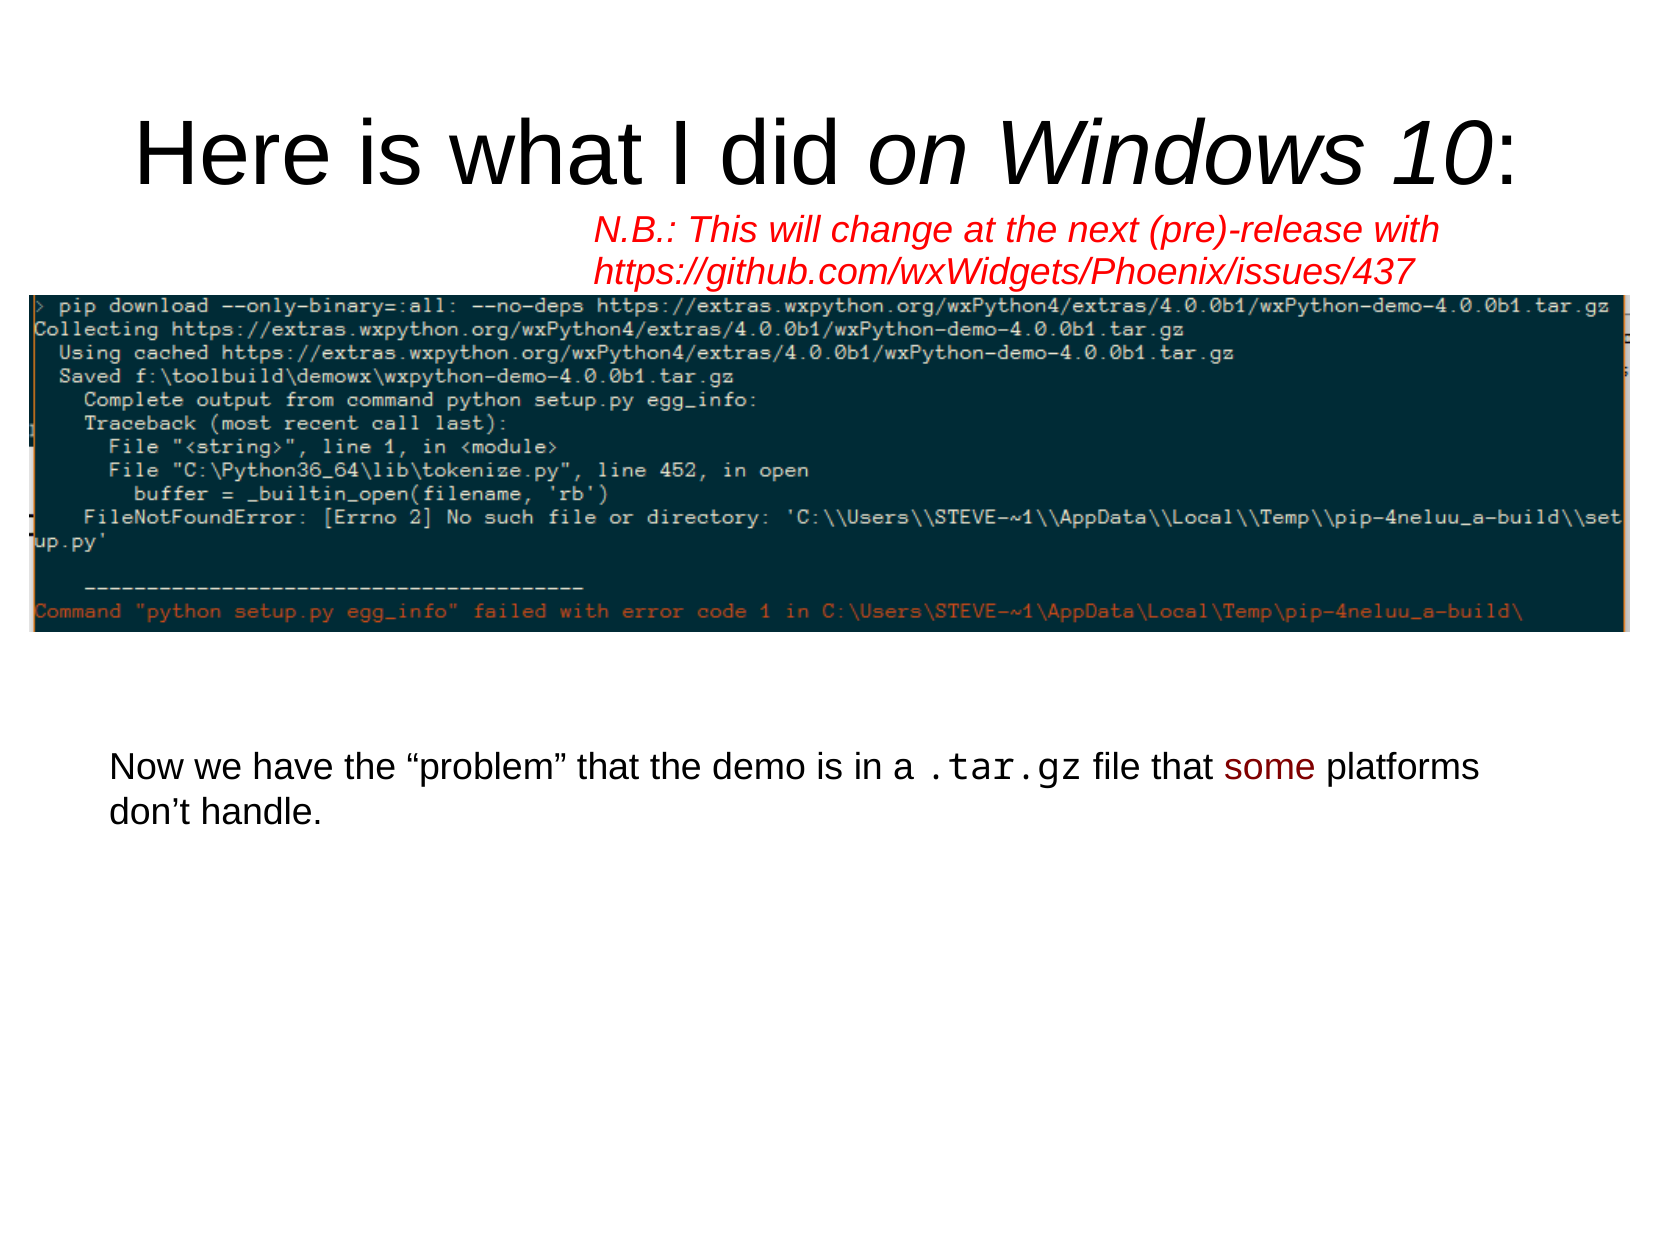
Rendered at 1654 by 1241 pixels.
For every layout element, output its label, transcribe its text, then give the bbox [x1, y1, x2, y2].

picture [272, 514, 283, 523]
picture [1035, 322, 1046, 335]
picture [372, 420, 396, 429]
picture [272, 369, 283, 382]
picture [1038, 510, 1046, 526]
picture [334, 463, 358, 476]
picture [525, 439, 532, 453]
picture [822, 604, 834, 617]
picture [1222, 604, 1234, 617]
picture [1399, 609, 1409, 617]
picture [85, 416, 96, 429]
picture [1260, 510, 1271, 523]
picture [560, 369, 571, 382]
picture [84, 326, 108, 335]
picture [137, 369, 146, 382]
picture [110, 463, 120, 476]
picture [673, 514, 683, 523]
picture [212, 414, 218, 432]
picture [125, 467, 131, 476]
picture [398, 463, 408, 476]
picture [561, 303, 578, 316]
picture [912, 510, 921, 526]
picture [448, 510, 471, 523]
picture [647, 510, 658, 523]
picture [824, 322, 833, 338]
picture [310, 608, 333, 622]
picture [735, 322, 746, 335]
picture [1085, 345, 1096, 359]
picture [612, 467, 619, 476]
picture [724, 322, 733, 338]
picture [375, 369, 384, 385]
picture [260, 486, 283, 500]
picture [261, 322, 270, 338]
picture [711, 397, 721, 406]
picture [725, 467, 732, 476]
picture [448, 397, 458, 410]
picture [550, 442, 557, 453]
picture [748, 514, 758, 528]
picture [697, 326, 709, 335]
picture [172, 298, 208, 312]
picture [498, 467, 521, 476]
picture [198, 444, 208, 453]
picture [109, 416, 196, 429]
picture [1124, 510, 1146, 523]
picture [184, 491, 196, 500]
picture [286, 420, 295, 429]
picture [360, 303, 383, 316]
picture [710, 345, 734, 359]
picture [400, 608, 406, 617]
picture [348, 444, 371, 453]
picture [1200, 604, 1207, 617]
picture [222, 444, 233, 453]
picture [697, 350, 709, 359]
picture [1185, 350, 1196, 359]
picture [660, 463, 684, 476]
picture [348, 514, 358, 523]
picture [647, 608, 658, 617]
picture [1300, 608, 1307, 617]
picture [434, 608, 446, 617]
picture [462, 442, 469, 453]
picture [237, 444, 244, 453]
picture [484, 608, 496, 617]
picture [197, 491, 208, 500]
picture [1174, 326, 1184, 335]
picture [287, 369, 296, 385]
picture [160, 392, 169, 404]
picture [135, 486, 158, 500]
picture [234, 608, 258, 617]
picture [611, 345, 633, 363]
picture [735, 350, 746, 359]
picture [1487, 604, 1494, 617]
picture [110, 439, 120, 453]
picture [410, 350, 433, 359]
picture [1238, 510, 1246, 526]
picture [248, 345, 283, 363]
picture [1111, 322, 1121, 335]
picture [261, 604, 296, 622]
picture [60, 303, 71, 316]
picture [610, 369, 634, 382]
picture [472, 326, 483, 335]
picture [173, 369, 183, 382]
picture [725, 392, 734, 406]
picture [447, 420, 458, 429]
picture [1436, 514, 1446, 523]
picture [686, 345, 696, 362]
picture [360, 326, 383, 335]
picture [287, 392, 308, 406]
picture [885, 345, 1071, 363]
picture [248, 444, 271, 457]
picture [785, 322, 809, 335]
picture [73, 538, 96, 552]
picture [184, 373, 208, 382]
picture [437, 416, 444, 429]
picture [310, 326, 321, 335]
picture [874, 345, 883, 362]
picture [1425, 510, 1432, 523]
picture [162, 369, 171, 385]
picture [297, 298, 321, 312]
picture [1526, 514, 1532, 523]
picture [375, 463, 381, 476]
picture [1224, 350, 1234, 359]
picture [547, 467, 558, 481]
picture [611, 397, 633, 410]
picture [348, 416, 358, 429]
picture [485, 326, 496, 335]
picture [197, 392, 271, 410]
picture [198, 322, 233, 340]
picture [810, 345, 821, 359]
picture [761, 604, 769, 617]
picture [550, 510, 558, 523]
picture [326, 508, 332, 528]
picture [122, 510, 158, 523]
picture [636, 345, 683, 359]
picture [536, 322, 558, 335]
picture [125, 326, 131, 335]
picture [223, 369, 246, 382]
picture [322, 326, 333, 335]
picture [1548, 510, 1559, 523]
picture [861, 604, 908, 617]
picture [372, 350, 383, 359]
picture [1585, 303, 1609, 316]
picture [425, 444, 431, 453]
picture [162, 298, 169, 312]
picture [410, 303, 421, 312]
picture [187, 442, 194, 453]
picture [425, 298, 431, 312]
picture [1560, 303, 1571, 312]
picture [410, 608, 421, 617]
picture [109, 298, 158, 312]
picture [1386, 608, 1396, 617]
picture [362, 463, 371, 479]
picture [486, 369, 546, 382]
picture [1575, 510, 1609, 526]
picture [559, 608, 571, 617]
picture [1361, 514, 1371, 528]
picture [522, 326, 533, 335]
picture [798, 608, 809, 617]
picture [486, 510, 533, 523]
picture [835, 326, 846, 335]
picture [411, 373, 421, 387]
picture [1060, 322, 1084, 335]
picture [622, 608, 645, 617]
picture [335, 345, 358, 359]
picture [173, 322, 183, 335]
picture [385, 439, 394, 453]
picture [360, 350, 371, 359]
picture [75, 303, 81, 312]
picture [412, 463, 421, 479]
picture [1422, 608, 1446, 617]
picture [287, 491, 294, 500]
picture [147, 444, 158, 453]
picture [134, 345, 208, 359]
picture [1036, 604, 1109, 622]
picture [275, 298, 281, 312]
picture [385, 373, 408, 382]
picture [325, 491, 331, 500]
picture [512, 604, 519, 617]
picture [336, 326, 346, 335]
picture [346, 608, 396, 622]
picture [286, 322, 308, 335]
picture [1612, 510, 1621, 523]
picture [522, 350, 533, 359]
picture [461, 420, 471, 429]
picture [760, 322, 771, 335]
picture [924, 604, 996, 620]
picture [125, 444, 131, 453]
picture [137, 392, 144, 406]
picture [672, 373, 696, 382]
picture [1161, 345, 1184, 359]
picture [359, 491, 408, 504]
picture [925, 510, 996, 526]
picture [1449, 514, 1459, 523]
picture [1375, 604, 1382, 617]
picture [186, 322, 196, 335]
picture [747, 350, 771, 359]
picture [1325, 510, 1346, 528]
picture [1136, 604, 1146, 620]
picture [436, 345, 508, 363]
picture [425, 486, 433, 500]
picture [373, 514, 396, 523]
picture [261, 416, 271, 429]
picture [849, 604, 859, 620]
picture [311, 345, 321, 362]
picture [998, 610, 1021, 614]
picture [425, 508, 430, 528]
picture [685, 326, 696, 335]
picture [786, 345, 796, 359]
picture [560, 392, 583, 406]
picture [272, 326, 283, 335]
picture [298, 345, 308, 362]
picture [587, 604, 608, 617]
picture [848, 510, 896, 523]
picture [161, 510, 183, 523]
picture [437, 298, 444, 312]
picture [300, 463, 321, 476]
title Here is what I did on Windows 10: [82, 49, 1571, 257]
picture [411, 392, 433, 406]
picture [1476, 608, 1482, 617]
picture [848, 322, 871, 335]
picture [137, 439, 144, 453]
picture [909, 608, 921, 617]
picture [222, 420, 258, 429]
picture [137, 463, 144, 476]
picture [788, 608, 794, 617]
picture [410, 510, 421, 523]
picture [473, 416, 483, 429]
picture [75, 322, 81, 335]
picture [248, 514, 258, 523]
picture [575, 608, 581, 617]
picture [297, 369, 358, 382]
picture [1497, 604, 1509, 617]
picture [735, 514, 746, 523]
picture [1050, 510, 1059, 526]
picture [497, 326, 508, 340]
picture [860, 345, 869, 359]
picture [212, 369, 219, 382]
picture [309, 397, 333, 406]
picture [999, 516, 1021, 520]
picture [249, 322, 258, 338]
picture [573, 345, 608, 359]
picture [735, 397, 746, 406]
picture [100, 514, 106, 523]
picture [560, 486, 583, 500]
picture [164, 397, 183, 406]
picture [60, 345, 83, 359]
picture [797, 510, 809, 523]
text_box Now we have the “problem” that the demo is in a .tar.gz file that some platforms don’t handle. [94, 732, 1524, 832]
picture [397, 326, 408, 340]
picture [435, 463, 458, 476]
picture [1210, 350, 1221, 363]
picture [601, 485, 607, 504]
picture [210, 439, 221, 453]
picture [898, 514, 909, 523]
picture [347, 397, 408, 406]
picture [522, 604, 546, 617]
picture [672, 608, 683, 617]
picture [1111, 604, 1134, 617]
picture [1250, 510, 1259, 526]
picture [475, 604, 483, 617]
picture [685, 463, 696, 476]
picture [85, 392, 133, 410]
picture [1148, 604, 1196, 617]
picture [511, 444, 521, 453]
picture [98, 350, 121, 363]
picture [886, 322, 934, 335]
picture [937, 322, 996, 335]
picture [736, 467, 746, 476]
picture [310, 486, 321, 500]
picture [661, 322, 684, 335]
picture [135, 326, 158, 340]
picture [700, 397, 707, 406]
picture [184, 463, 196, 476]
picture [1274, 604, 1296, 622]
picture [1374, 510, 1396, 523]
picture [285, 303, 296, 316]
picture [534, 444, 546, 453]
picture [29, 295, 121, 632]
picture [261, 514, 270, 523]
picture [837, 510, 846, 526]
picture [585, 369, 596, 382]
picture [561, 345, 571, 362]
picture [300, 486, 306, 500]
picture [647, 397, 684, 410]
picture [436, 369, 483, 382]
picture [811, 322, 819, 335]
picture [1160, 326, 1171, 340]
picture [610, 514, 621, 523]
picture [1123, 326, 1146, 335]
picture [1473, 514, 1484, 523]
picture [586, 322, 633, 335]
picture [459, 491, 521, 500]
picture [162, 486, 171, 500]
picture [184, 510, 245, 523]
picture [711, 326, 721, 335]
picture [325, 303, 331, 312]
picture [486, 392, 508, 406]
picture [85, 303, 96, 316]
picture [1538, 510, 1545, 523]
picture [148, 608, 171, 622]
picture [111, 322, 120, 335]
picture [472, 298, 558, 312]
picture [560, 322, 583, 340]
text_box N.B.: This will change at the next (pre)-release with https://github.com/wxWidgets/Phoenix/issues/437 [578, 200, 1524, 319]
picture [262, 369, 269, 382]
picture [175, 486, 183, 500]
picture [1211, 604, 1221, 620]
picture [361, 373, 371, 382]
picture [575, 510, 582, 523]
picture [711, 510, 721, 523]
picture [1624, 295, 1630, 632]
picture [1225, 510, 1232, 523]
picture [835, 345, 859, 359]
picture [685, 514, 709, 523]
picture [663, 514, 669, 523]
picture [361, 514, 370, 523]
picture [488, 414, 494, 434]
picture [600, 463, 607, 476]
picture [1399, 514, 1421, 523]
picture [1449, 604, 1471, 617]
picture [1150, 510, 1159, 526]
picture [1299, 514, 1309, 528]
picture [147, 397, 158, 406]
picture [335, 510, 345, 523]
picture [461, 392, 483, 410]
picture [275, 442, 282, 453]
picture [547, 350, 558, 363]
picture [1311, 604, 1346, 622]
picture [85, 510, 95, 523]
picture [1499, 510, 1522, 523]
picture [647, 326, 659, 335]
picture [1110, 345, 1134, 359]
picture [1350, 514, 1357, 523]
picture [325, 439, 331, 453]
picture [422, 373, 433, 387]
picture [212, 463, 221, 479]
picture [773, 350, 780, 362]
picture [1349, 608, 1371, 617]
picture [235, 467, 246, 481]
picture [636, 322, 646, 338]
picture [222, 303, 271, 312]
picture [386, 350, 396, 359]
picture [60, 369, 121, 382]
picture [297, 420, 346, 429]
picture [760, 467, 809, 481]
picture [174, 604, 221, 617]
picture [1235, 608, 1271, 622]
picture [873, 326, 884, 340]
picture [487, 467, 494, 476]
picture [511, 397, 521, 406]
picture [623, 467, 646, 476]
picture [337, 444, 344, 453]
picture [825, 510, 834, 526]
picture [450, 486, 456, 500]
picture [661, 369, 671, 382]
picture [147, 467, 158, 476]
picture [1563, 510, 1572, 526]
picture [1512, 604, 1522, 620]
picture [1010, 322, 1021, 335]
picture [1536, 298, 1559, 312]
picture [636, 369, 644, 382]
picture [400, 416, 406, 429]
picture [387, 467, 394, 476]
picture [722, 514, 734, 523]
picture [335, 303, 358, 312]
picture [1061, 510, 1121, 528]
picture [248, 463, 300, 476]
picture [697, 604, 746, 617]
picture [1024, 510, 1032, 523]
picture [423, 463, 433, 476]
picture [536, 467, 546, 481]
picture [250, 373, 256, 382]
picture [472, 439, 508, 453]
picture [386, 326, 396, 340]
picture [112, 510, 119, 523]
picture [87, 350, 94, 359]
picture [1272, 514, 1296, 523]
picture [585, 514, 596, 523]
picture [62, 322, 69, 335]
picture [223, 345, 233, 359]
picture [710, 373, 734, 387]
picture [511, 322, 521, 338]
picture [659, 608, 671, 617]
picture [335, 491, 346, 500]
picture [1086, 322, 1095, 335]
picture [1313, 510, 1322, 526]
picture [411, 322, 458, 335]
picture [1163, 510, 1171, 526]
picture [223, 463, 233, 476]
picture [1174, 510, 1184, 523]
picture [412, 416, 419, 429]
picture [322, 350, 333, 359]
picture [437, 491, 444, 500]
picture [562, 514, 569, 523]
picture [236, 345, 246, 359]
picture [622, 514, 633, 523]
picture [1023, 604, 1032, 617]
picture [286, 514, 295, 523]
picture [500, 608, 506, 617]
picture [425, 604, 433, 617]
picture [436, 444, 446, 453]
picture [536, 397, 558, 406]
picture [459, 467, 483, 476]
picture [586, 397, 596, 410]
picture [1135, 345, 1144, 359]
picture [1185, 514, 1221, 523]
picture [97, 420, 108, 429]
picture [535, 350, 546, 359]
picture [412, 485, 419, 504]
